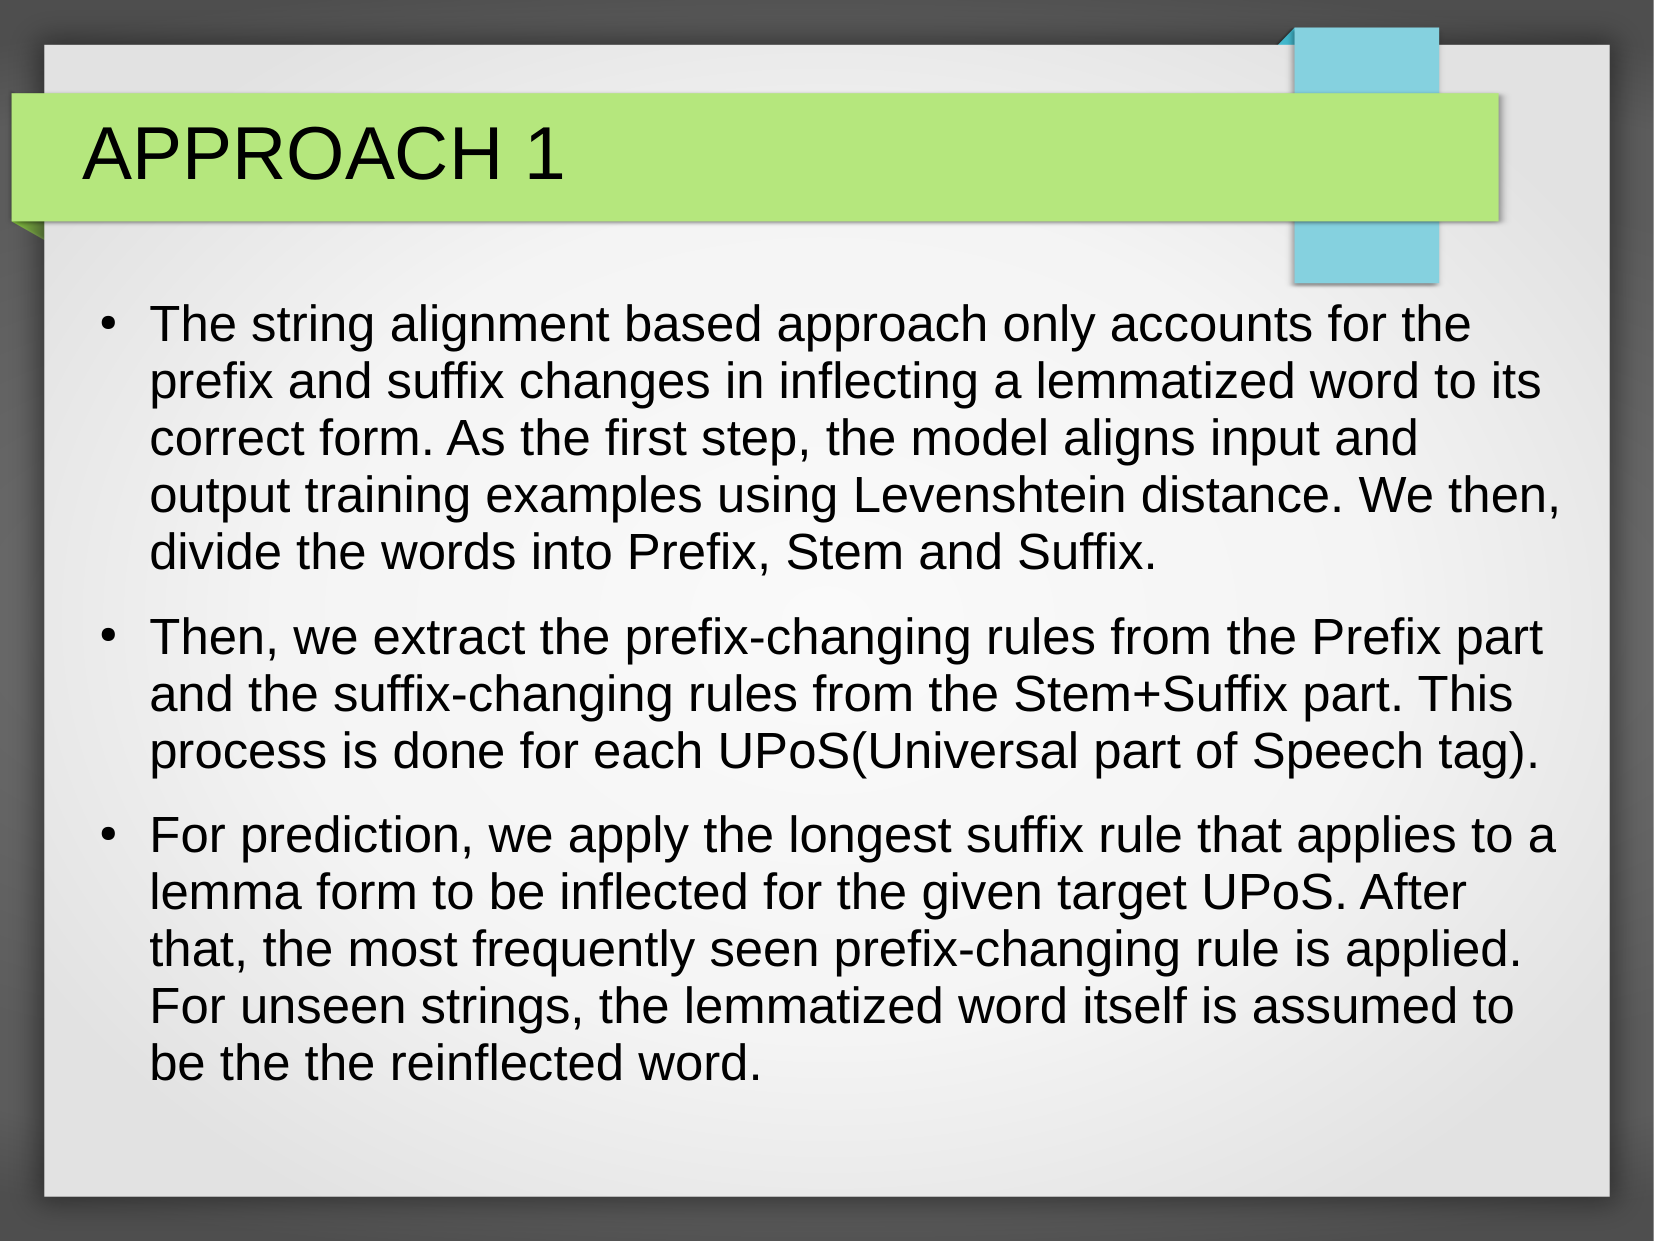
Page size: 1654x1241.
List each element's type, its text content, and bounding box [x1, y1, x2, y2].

picture [0, 0, 1654, 1241]
title APPROACH 1 [82, 94, 1264, 213]
list The string alignment based approach only accounts for the prefix and suffix changes in inflecting a lemmatized word to its correct form. As the first step, the model aligns input and output training examples using Levenshtein distance. We then, divide the words into Prefix, Stem and Suffix. Then, we extract the prefix-changing rules from the Prefix part and the suffix-changing rules from the Stem+Suffix part. This process is done for each UPoS(Universal part of Speech tag). For prediction, we apply the longest suffix rule that applies to a lemma form to be inflected for the given target UPoS. After that, the most frequently seen prefix-changing rule is applied. For unseen strings, the lemmatized word itself is assumed to be the the reinflected word. [82, 295, 1571, 1134]
